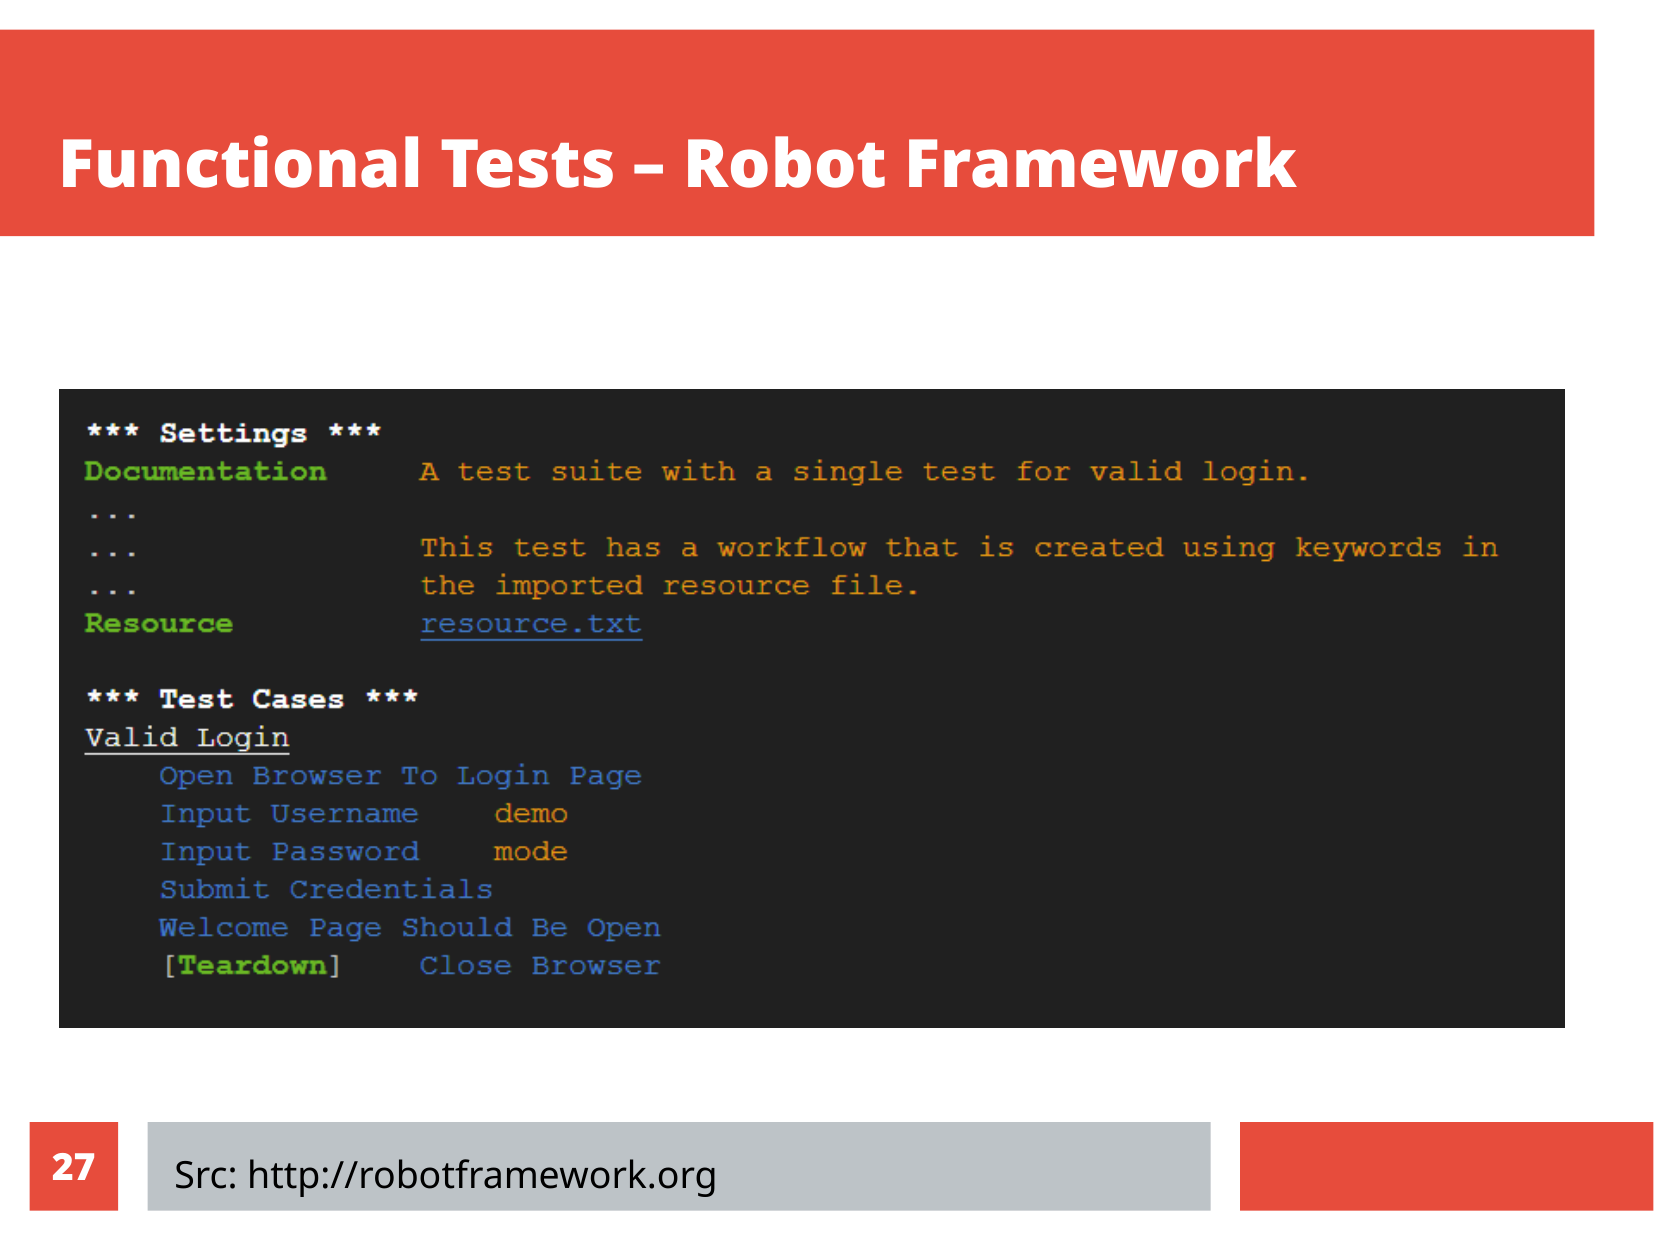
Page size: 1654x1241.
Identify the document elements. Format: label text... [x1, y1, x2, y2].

title Functional Tests – Robot Framework [59, 59, 1595, 207]
text_box Src: http://robotframework.org [159, 1141, 1603, 1204]
picture [59, 389, 1565, 1028]
